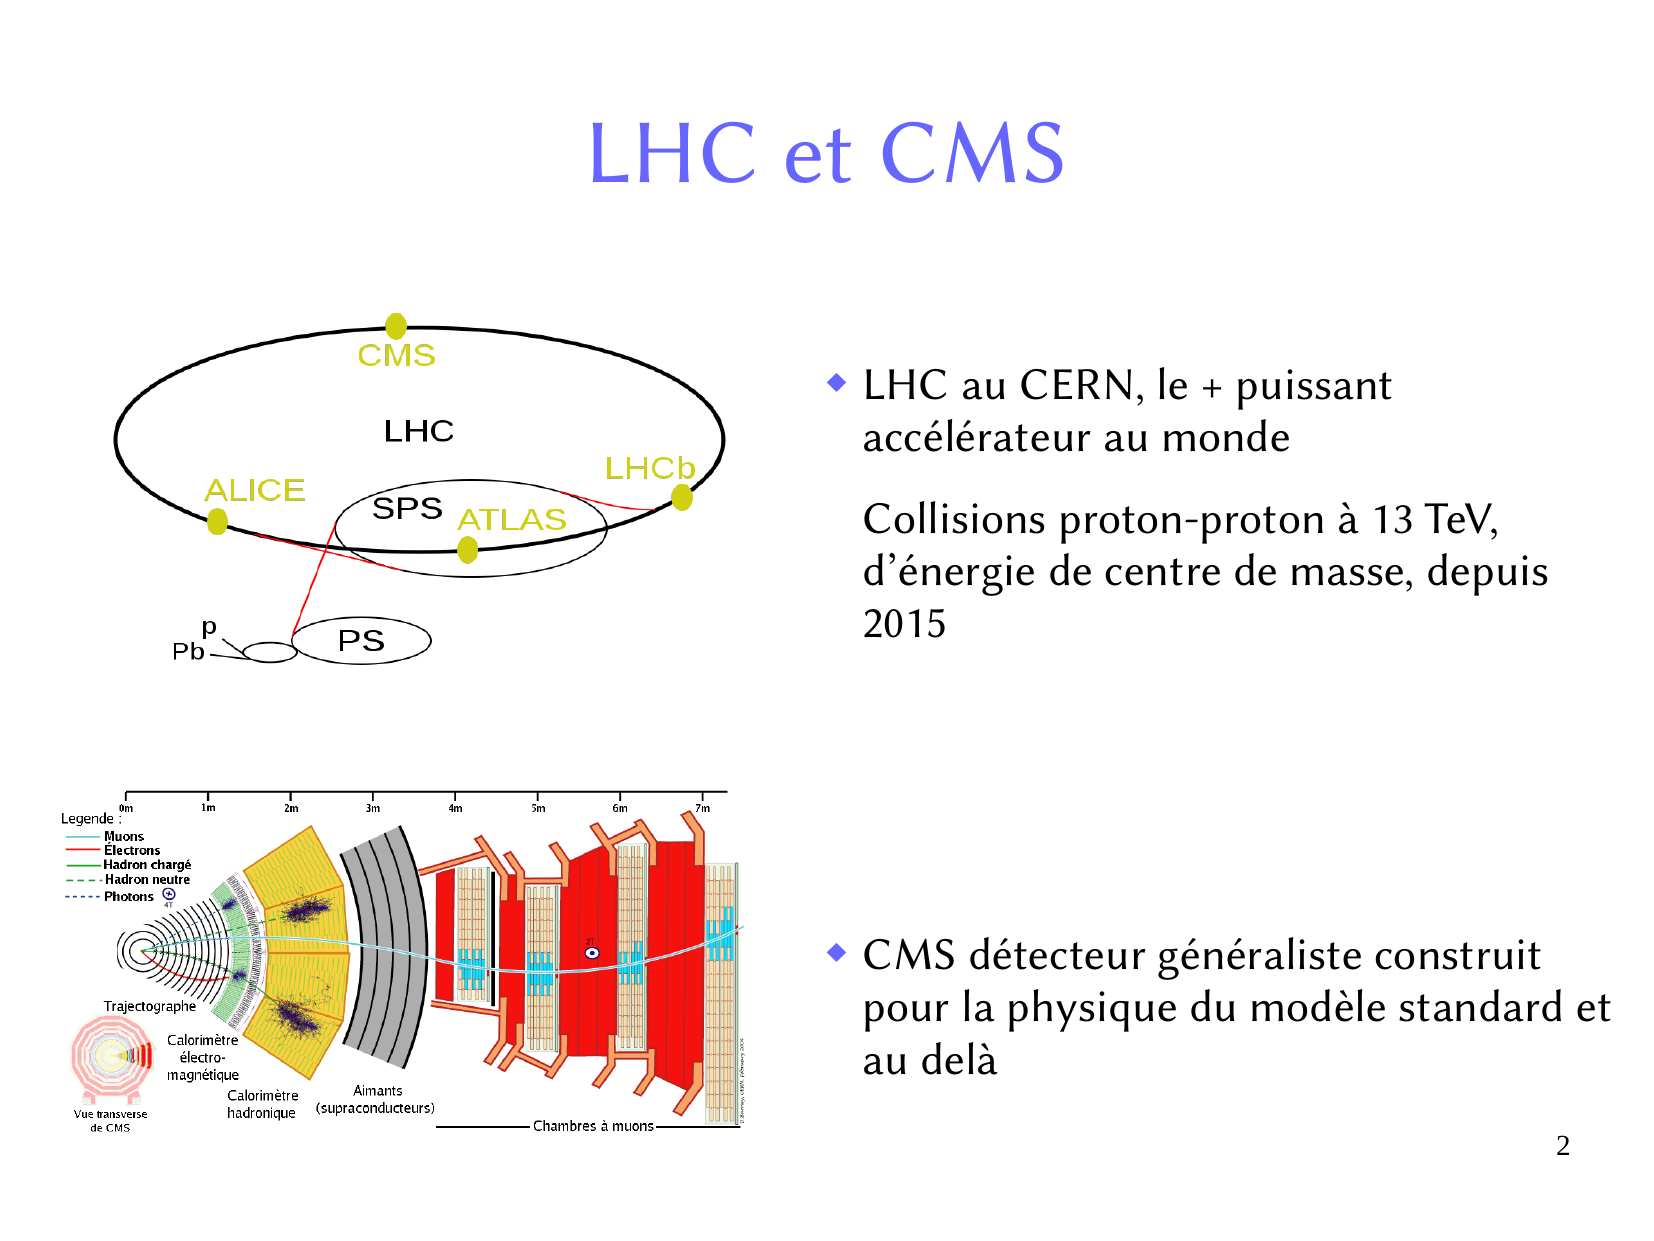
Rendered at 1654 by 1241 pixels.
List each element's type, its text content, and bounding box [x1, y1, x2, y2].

title LHC et CMS [82, 49, 1571, 257]
picture [82, 288, 747, 686]
picture [59, 781, 745, 1134]
list LHC au CERN, le + puissant accélérateur au monde Collisions proton-proton à 13 TeV, d’énergie de centre de masse, depuis 2015 CMS détecteur généraliste construit pour la physique du modèle standard et au delà [826, 271, 1619, 1086]
